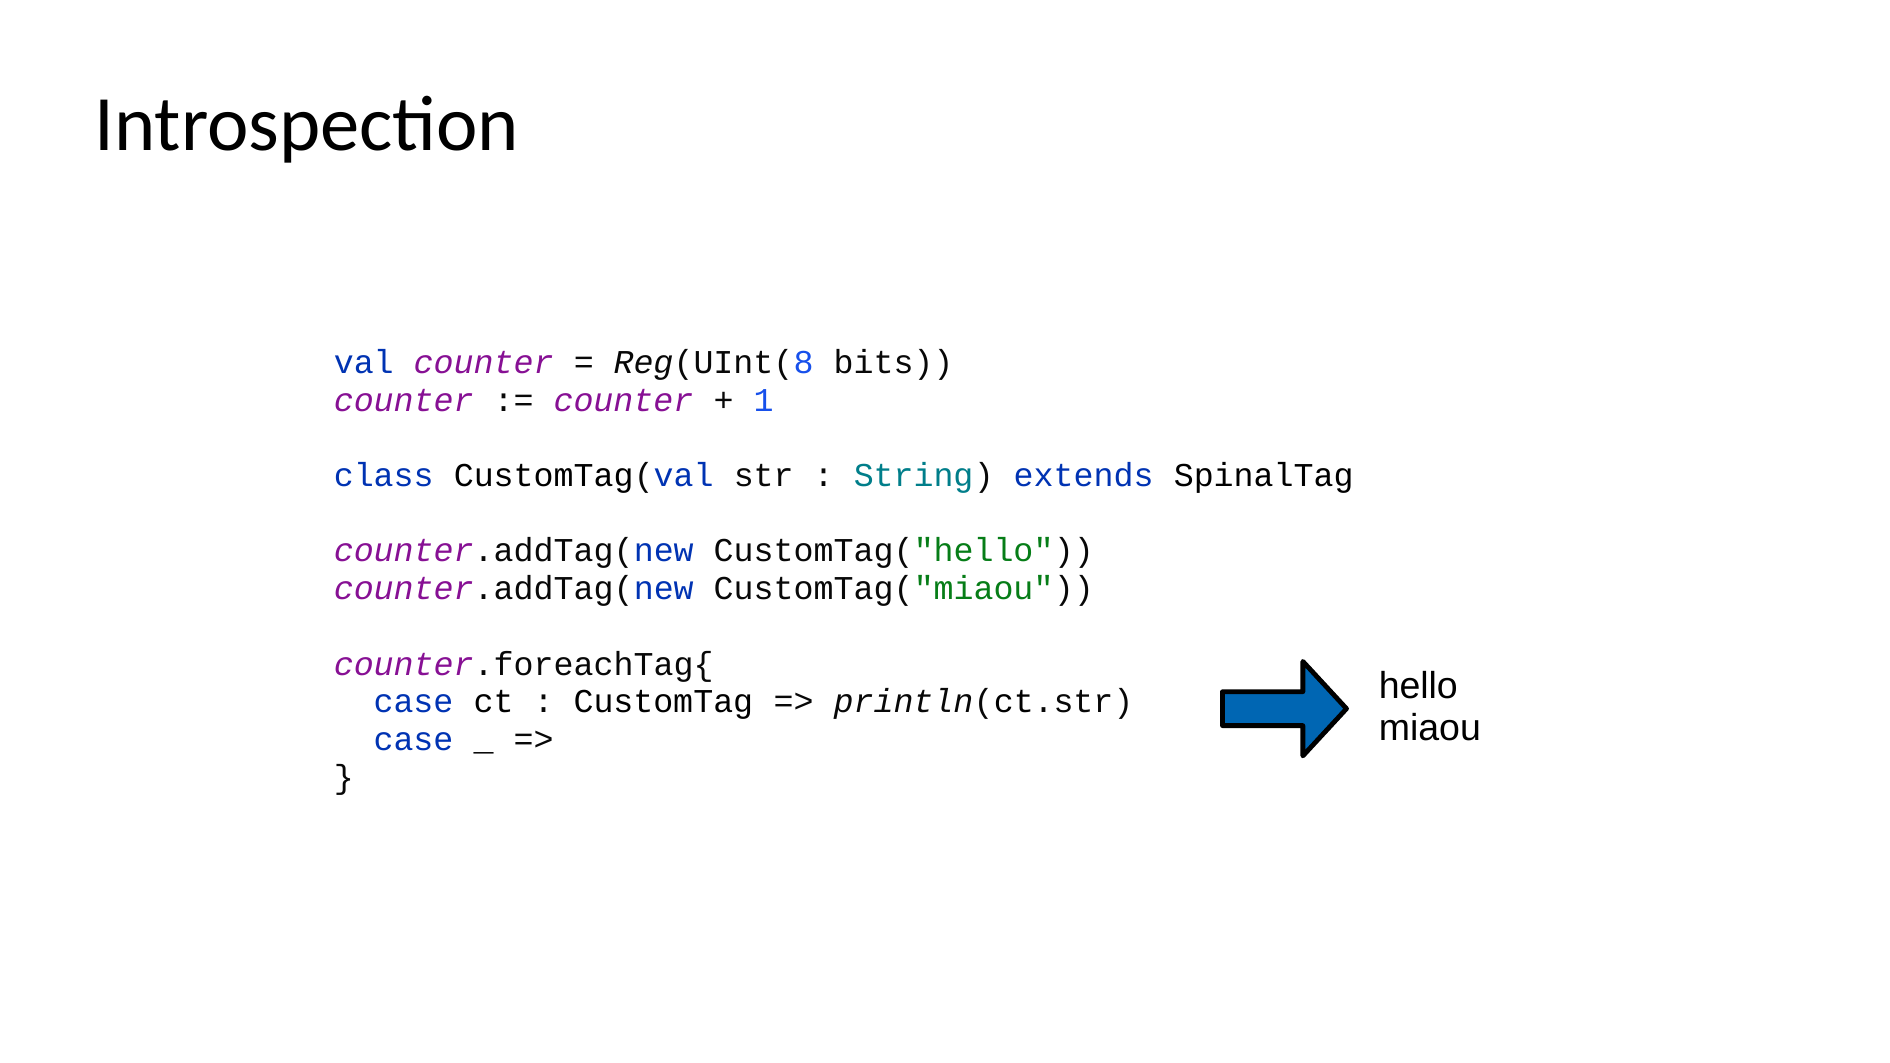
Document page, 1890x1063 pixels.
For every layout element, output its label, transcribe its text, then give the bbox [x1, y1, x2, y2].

title Introspection [94, 42, 1796, 220]
text_box [1222, 661, 1347, 756]
text_box hello miaou [1364, 657, 1496, 756]
text_box val counter = Reg(UInt(8 bits)) counter := counter + 1 class CustomTag(val str : String) extends SpinalTag counter.addTag(new CustomTag("hello")) counter.addTag(new CustomTag("miaou")) counter.foreachTag{ case ct : CustomTag => println(ct.str) case _ => } [318, 338, 1524, 957]
